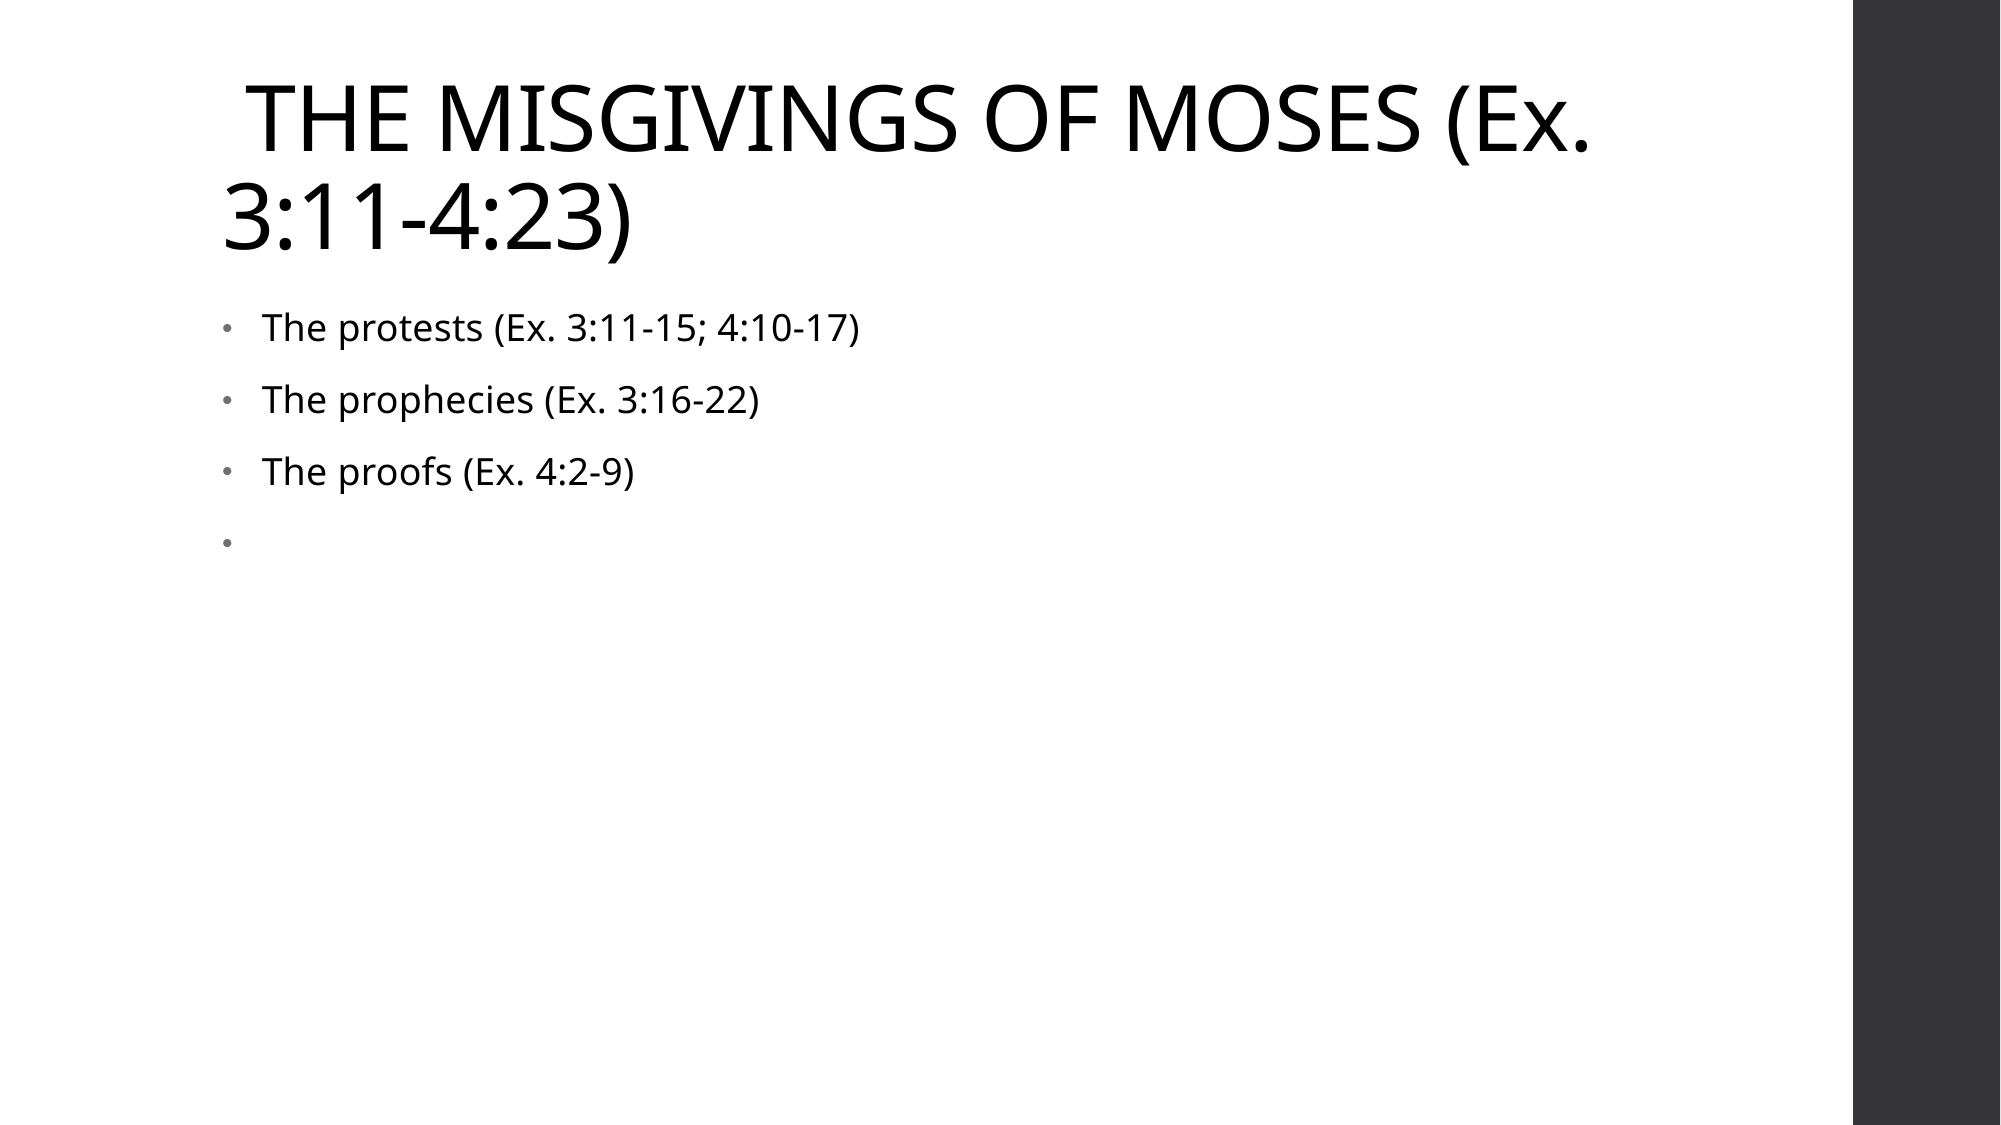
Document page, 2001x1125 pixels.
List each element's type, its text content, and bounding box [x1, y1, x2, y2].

title THE MISGIVINGS OF MOSES (Ex. 3:11-4:23) [206, 60, 1797, 278]
list The protests (Ex. 3:11-15; 4:10-17) The prophecies (Ex. 3:16-22) The proofs (Ex. 4:2-9) [206, 299, 1617, 1014]
